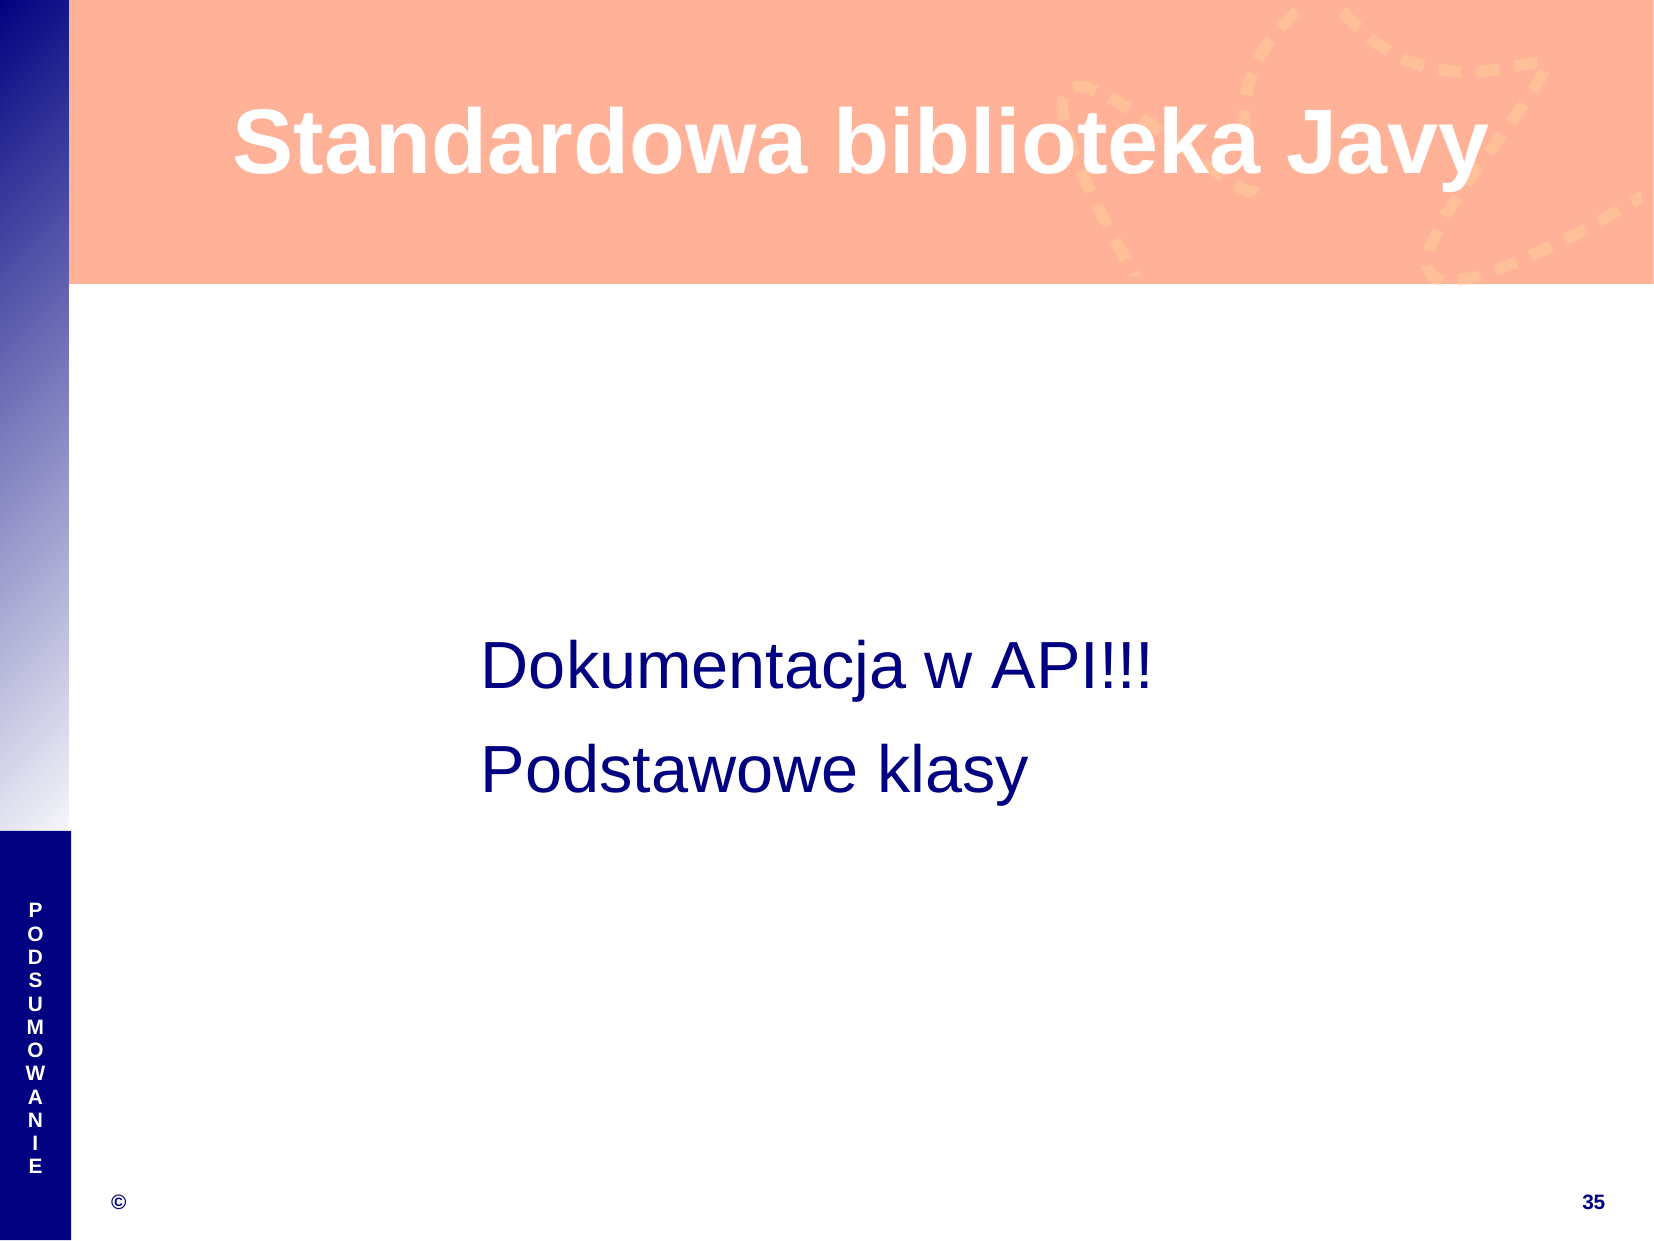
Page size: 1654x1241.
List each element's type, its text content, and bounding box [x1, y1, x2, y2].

title Standardowa biblioteka Javy [70, 37, 1654, 246]
text_box P O D S U M O W A N I E [0, 830, 71, 1241]
list Dokumentacja w API!!! Podstawowe klasy [489, 628, 1235, 808]
